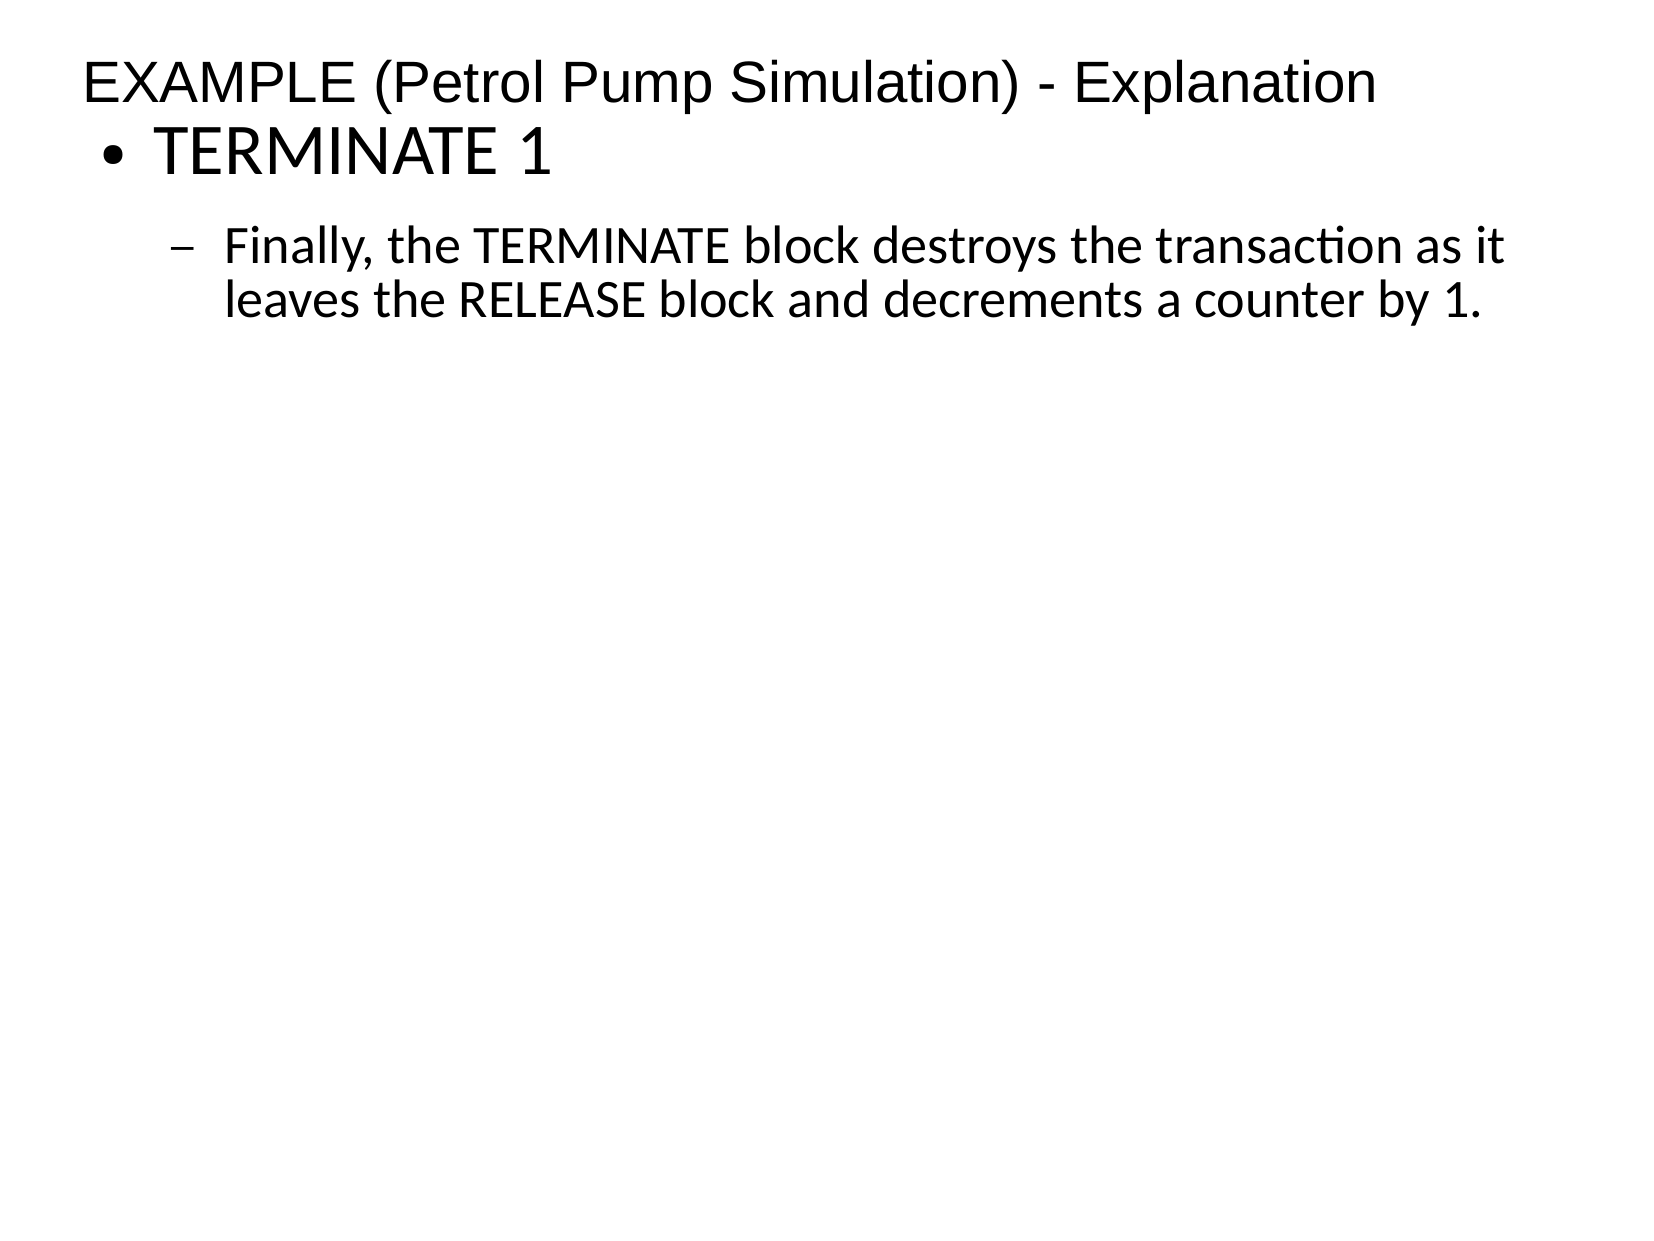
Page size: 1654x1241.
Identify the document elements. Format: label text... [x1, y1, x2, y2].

list TERMINATE 1 Finally, the TERMINATE block destroys the transaction as it leaves the RELEASE block and decrements a counter by 1. [82, 120, 1572, 1108]
title EXAMPLE (Petrol Pump Simulation) - Explanation [82, 49, 1441, 120]
